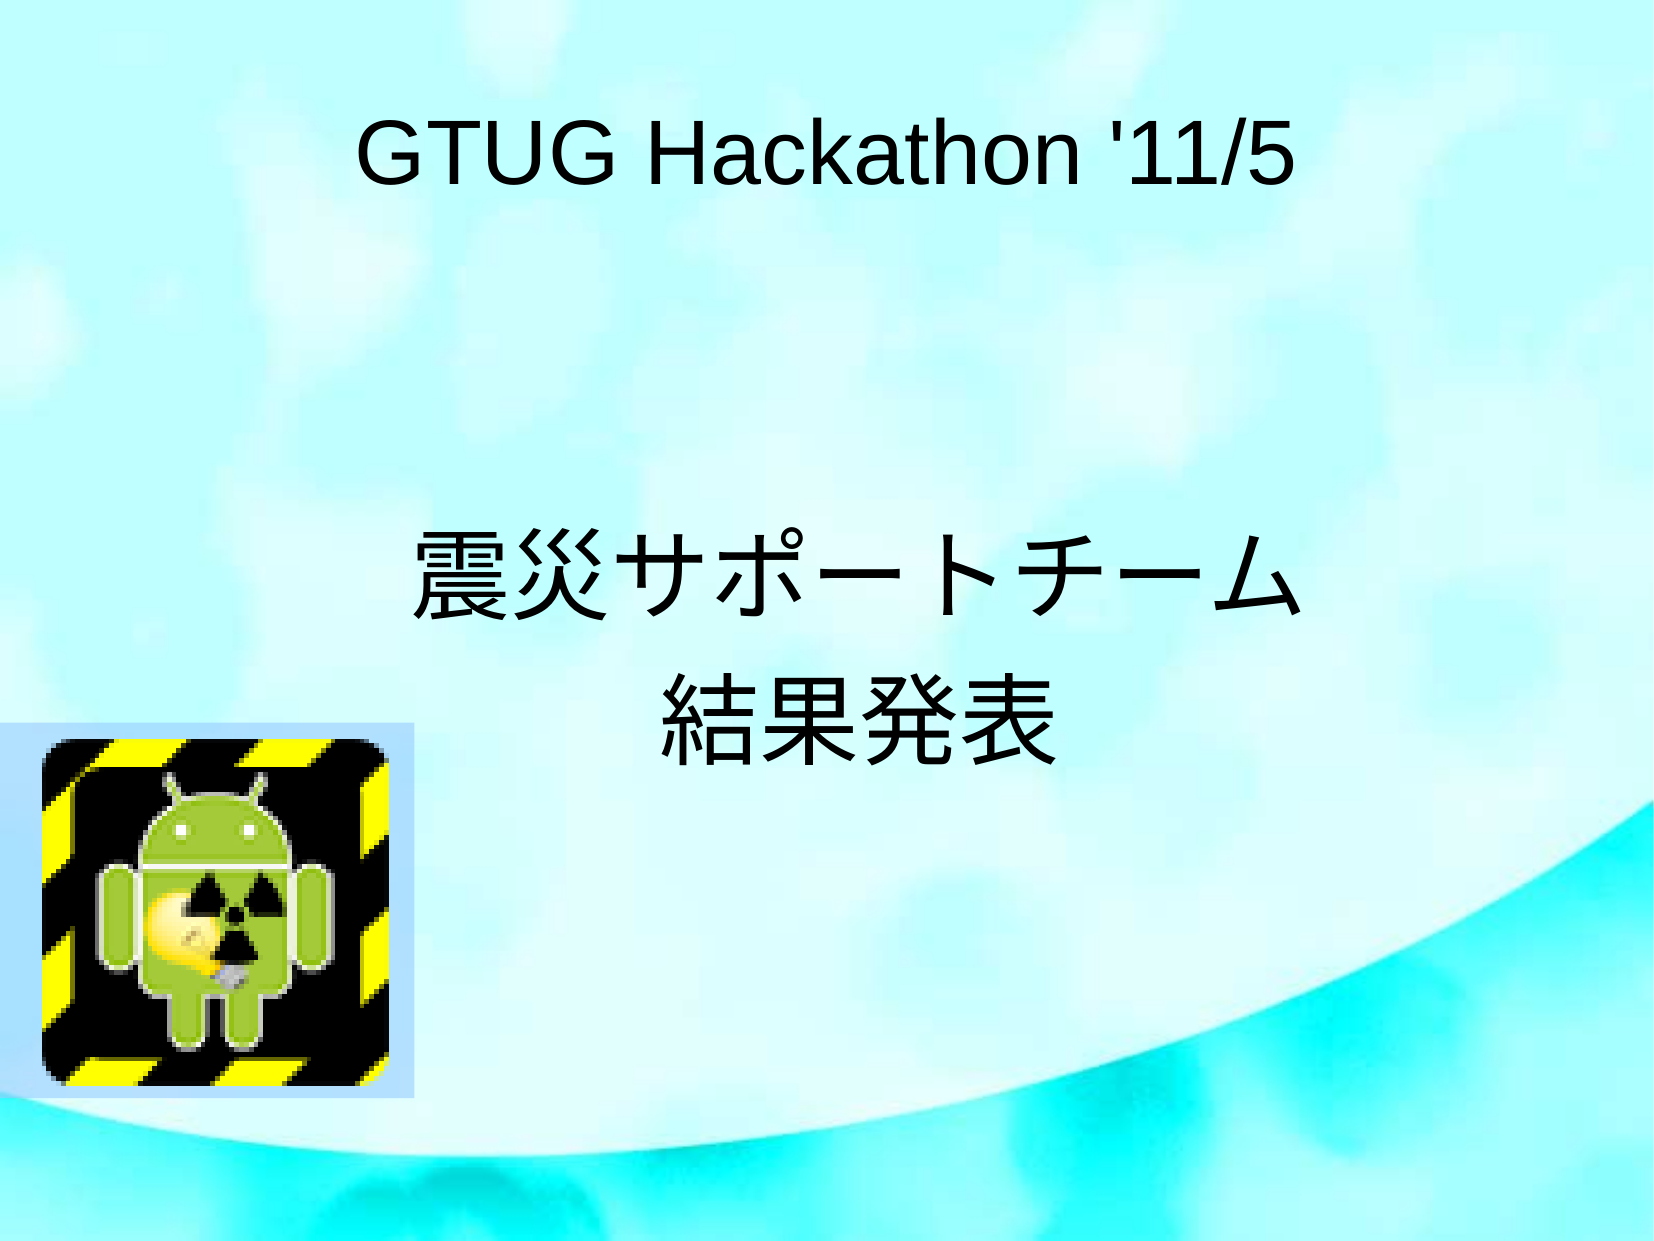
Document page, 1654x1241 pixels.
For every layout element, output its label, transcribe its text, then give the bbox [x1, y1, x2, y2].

title GTUG Hackathon '11/5 [82, 56, 1571, 175]
picture [0, 0, 1654, 1241]
subtitle 震災サポートチーム 結果発表 [82, 175, 1637, 1108]
picture [42, 739, 389, 1086]
